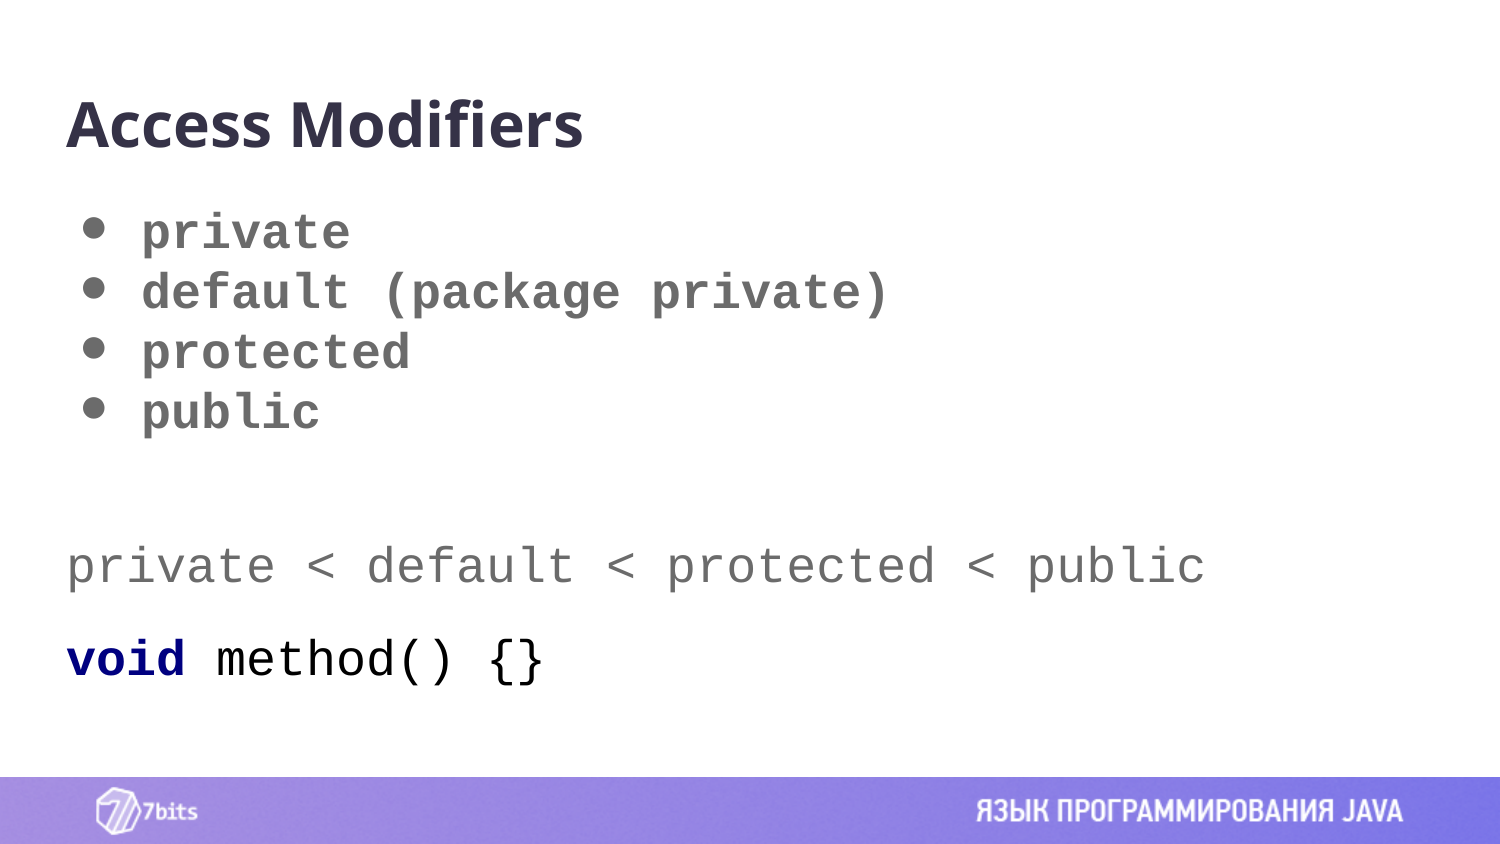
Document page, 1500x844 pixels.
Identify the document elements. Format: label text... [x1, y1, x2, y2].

list private default (package private) protected public private < default < protected < public void method() {} [51, 184, 1449, 745]
picture [0, 777, 1500, 844]
title Access Modifiers [51, 69, 1449, 164]
